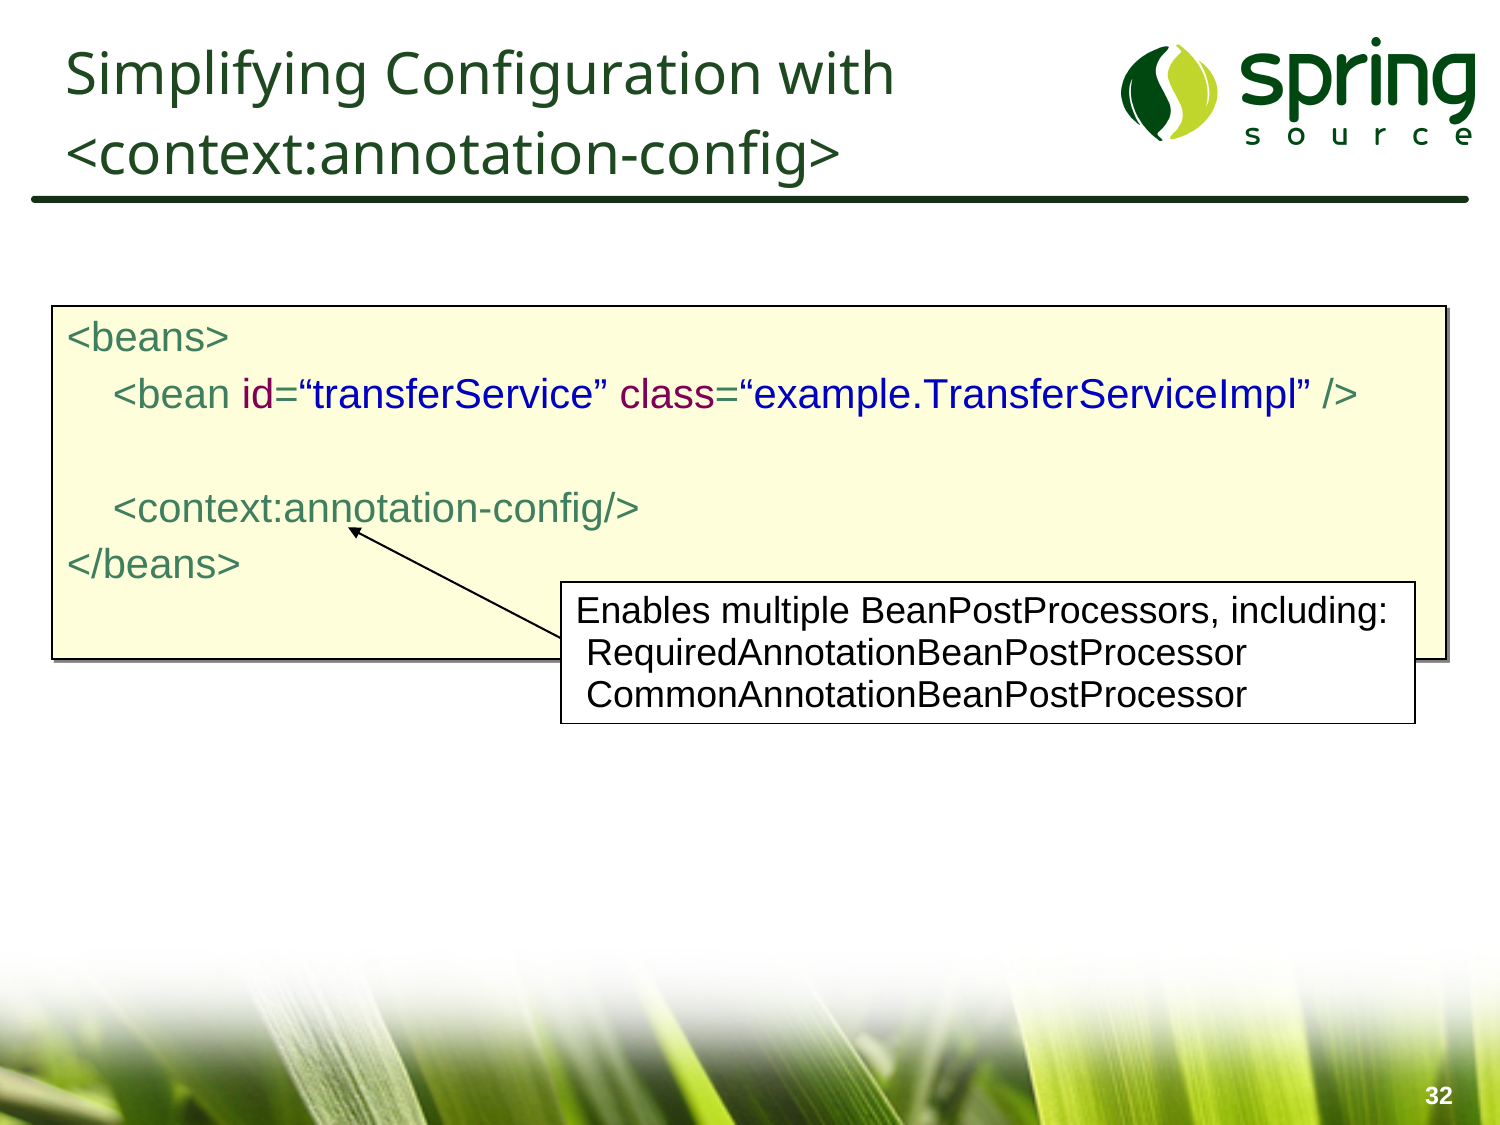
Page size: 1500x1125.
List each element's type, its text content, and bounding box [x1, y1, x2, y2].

picture [1121, 37, 1475, 145]
text_box Enables multiple BeanPostProcessors, including: RequiredAnnotationBeanPostProcessor CommonAnnotationBeanPostProcessor [560, 582, 1416, 724]
text_box <beans> <bean id=“transferService” class=“example.TransferServiceImpl” /> <context:annotation-config/> </beans> [52, 306, 1446, 659]
picture [0, 944, 1500, 1125]
title Simplifying Configuration with <context:annotation-config> [50, 25, 1083, 188]
